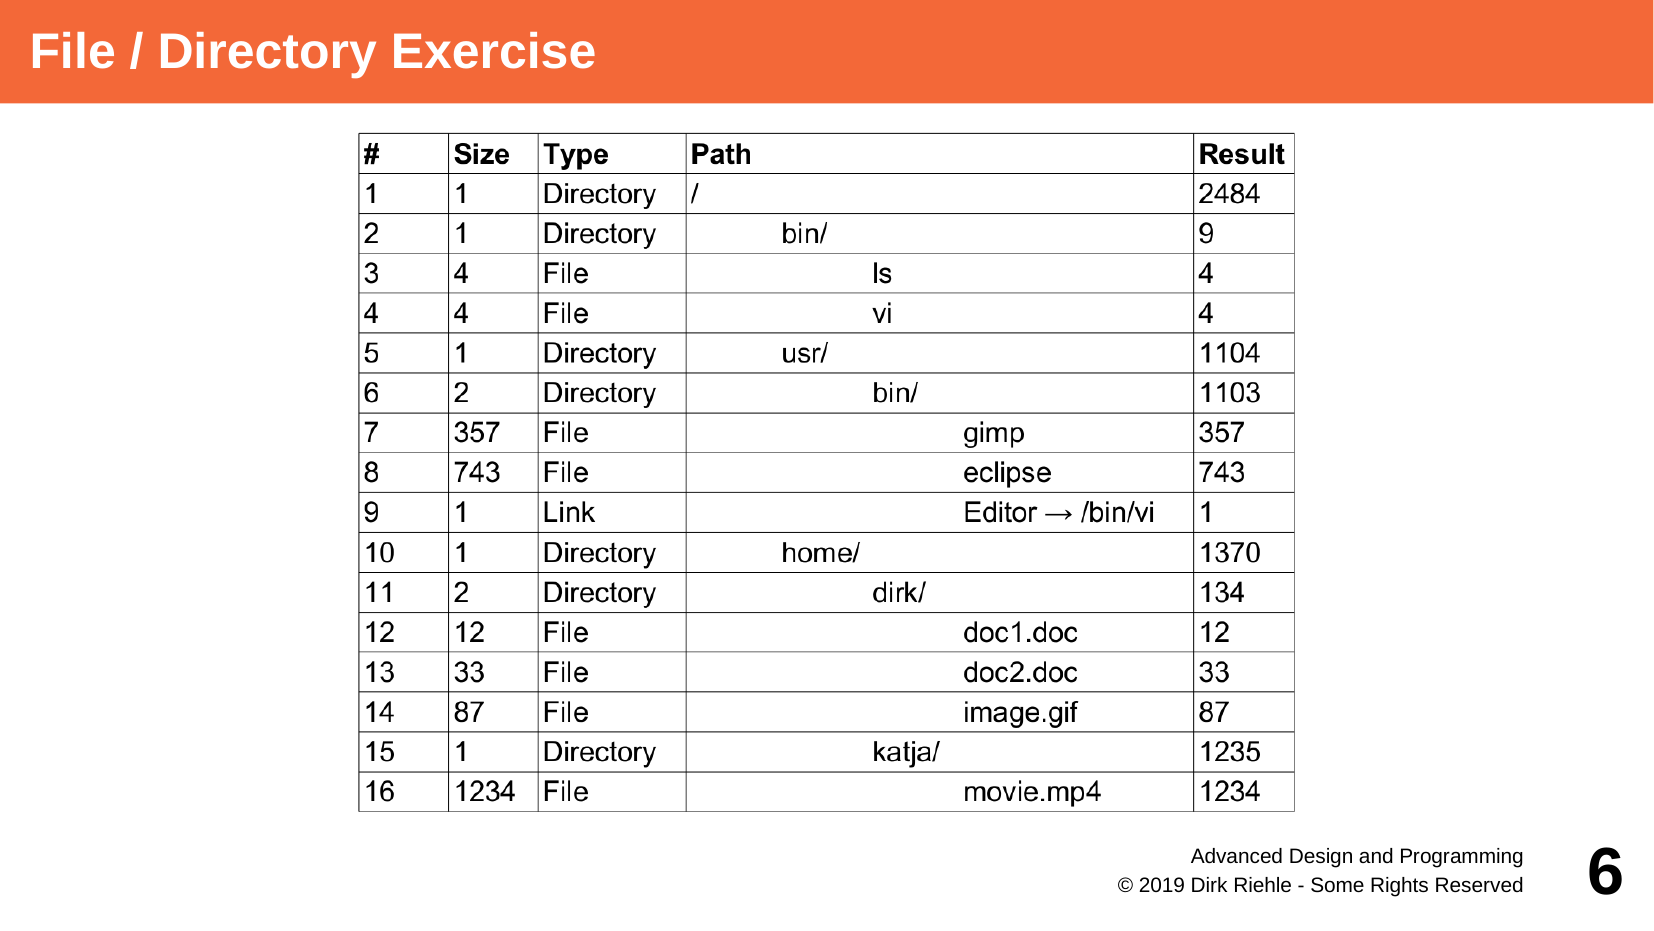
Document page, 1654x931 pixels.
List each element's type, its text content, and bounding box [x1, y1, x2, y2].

title File / Directory Exercise [0, 0, 1654, 104]
picture [358, 132, 1295, 813]
